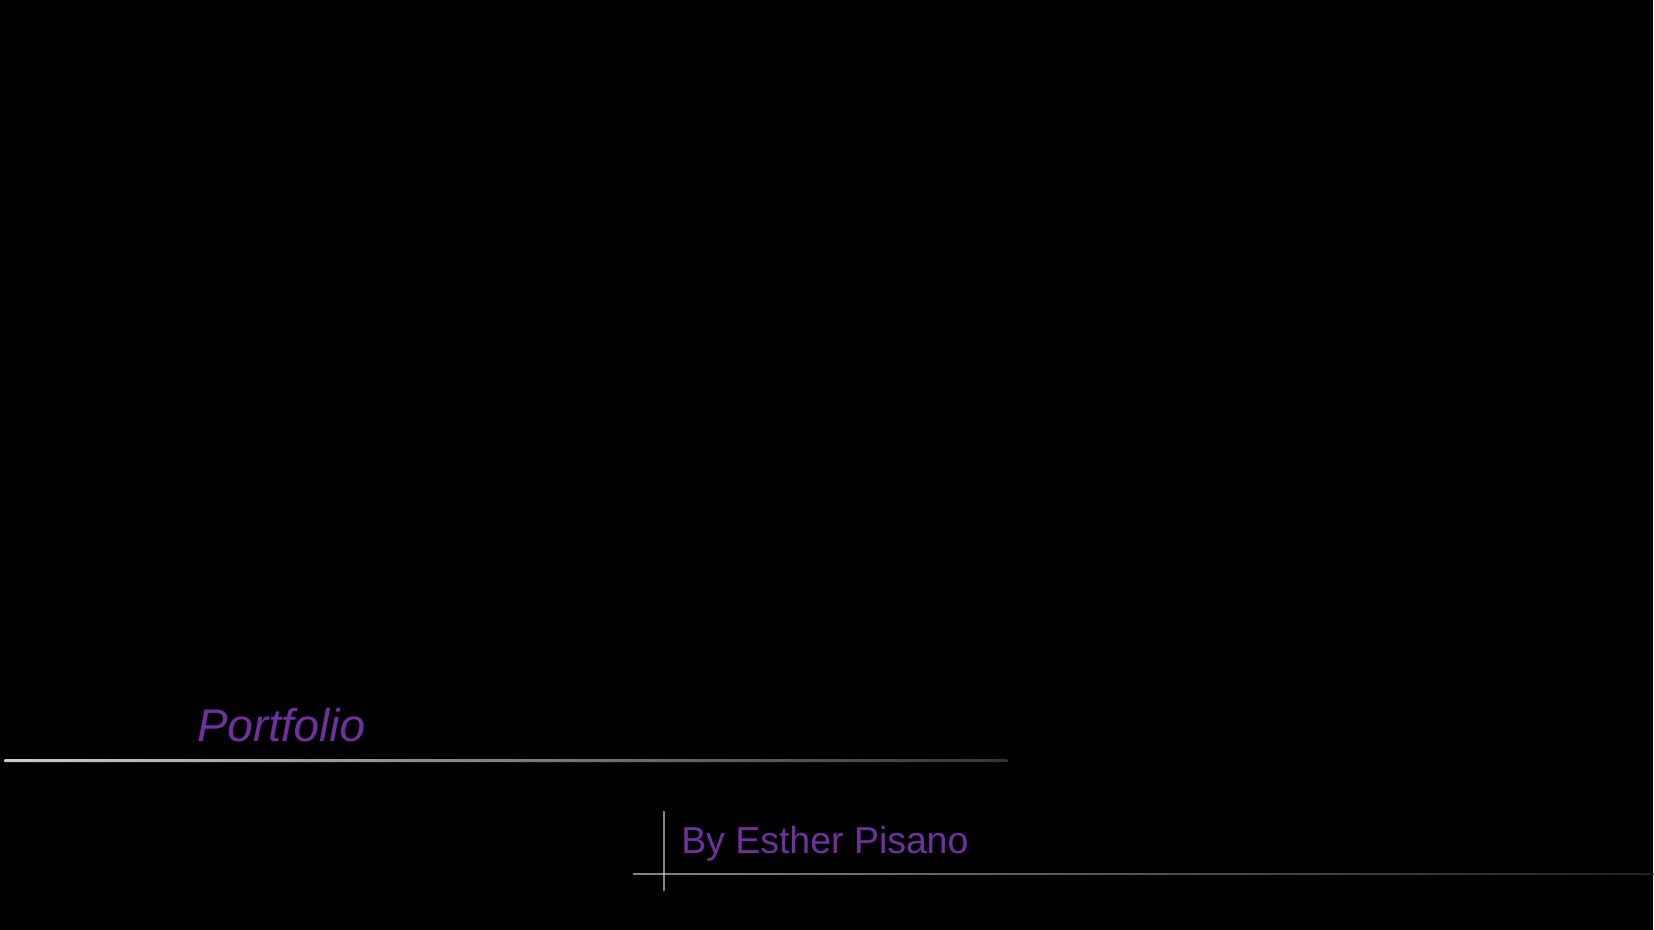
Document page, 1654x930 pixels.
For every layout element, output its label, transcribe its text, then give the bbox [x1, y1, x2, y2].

text_box By Esther Pisano [666, 811, 987, 871]
text_box Portfolio [181, 693, 381, 762]
